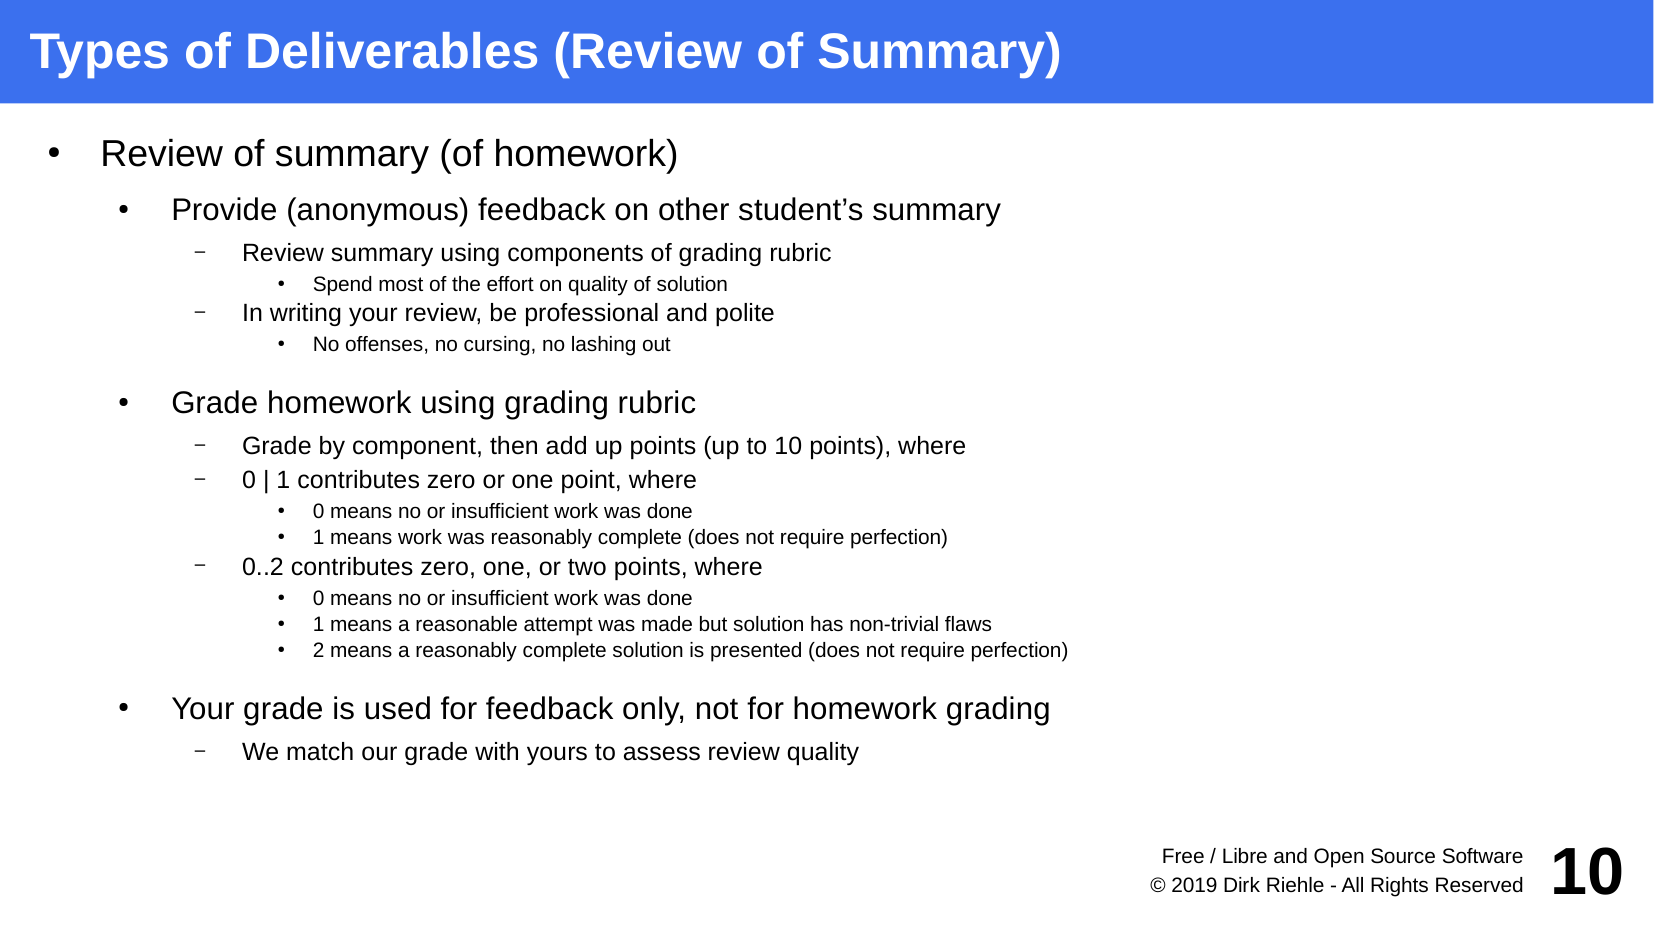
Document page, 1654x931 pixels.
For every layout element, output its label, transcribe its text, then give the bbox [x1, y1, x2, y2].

list Review of summary (of homework) Provide (anonymous) feedback on other student’s summary Review summary using components of grading rubric Spend most of the effort on quality of solution In writing your review, be professional and polite No offenses, no cursing, no lashing out Grade homework using grading rubric Grade by component, then add up points (up to 10 points), where 0 | 1 contributes zero or one point, where 0 means no or insufficient work was done 1 means work was reasonably complete (does not require perfection) 0..2 contributes zero, one, or two points, where 0 means no or insufficient work was done 1 means a reasonable attempt was made but solution has non-trivial flaws 2 means a reasonably complete solution is presented (does not require perfection) Your grade is used for feedback only, not for homework grading We match our grade with yours to assess review quality [29, 132, 1625, 813]
title Types of Deliverables (Review of Summary) [0, 0, 1654, 104]
